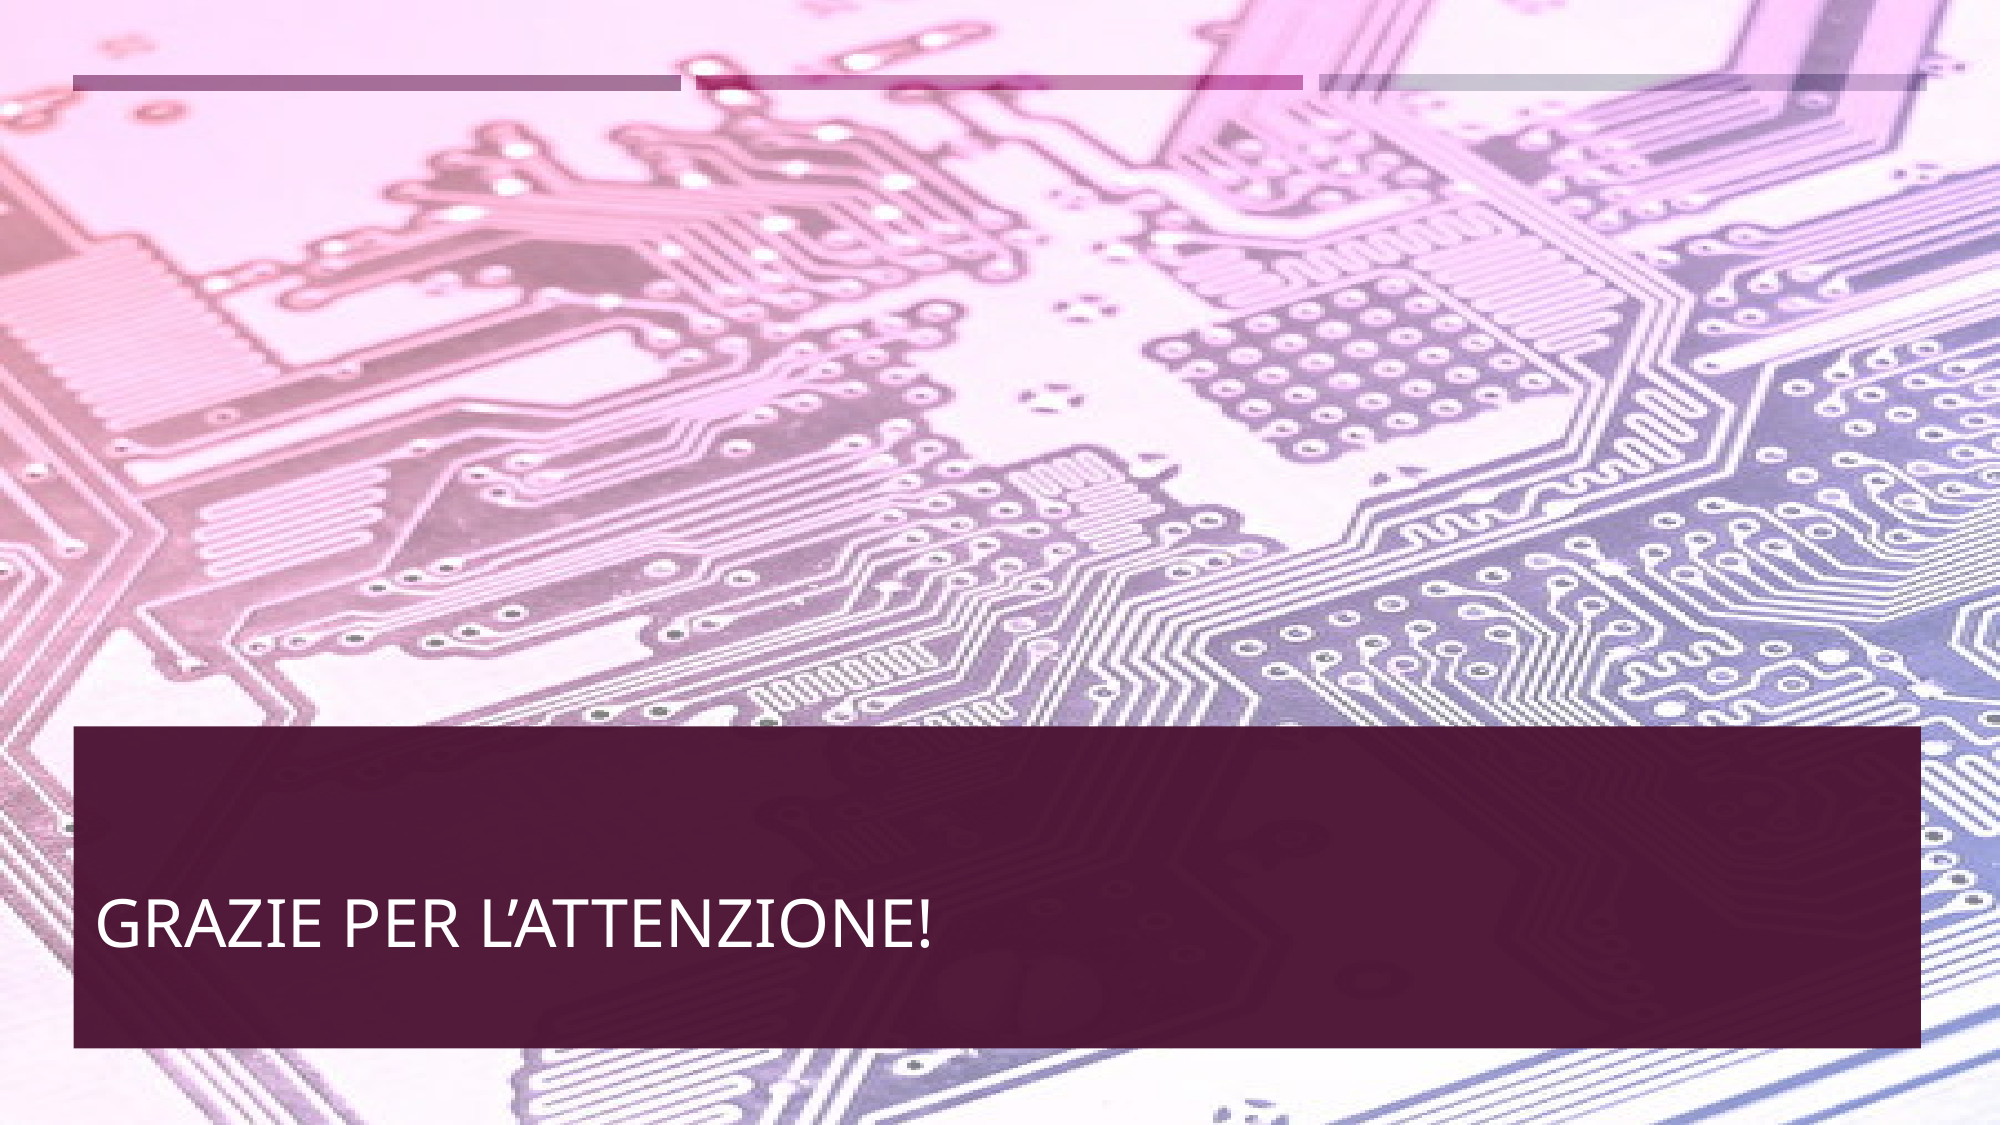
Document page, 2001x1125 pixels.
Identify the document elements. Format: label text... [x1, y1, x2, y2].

picture [0, 0, 2000, 1125]
text_box Grazie per l’attenzione! [79, 803, 1921, 1049]
text_box [74, 726, 1921, 1048]
